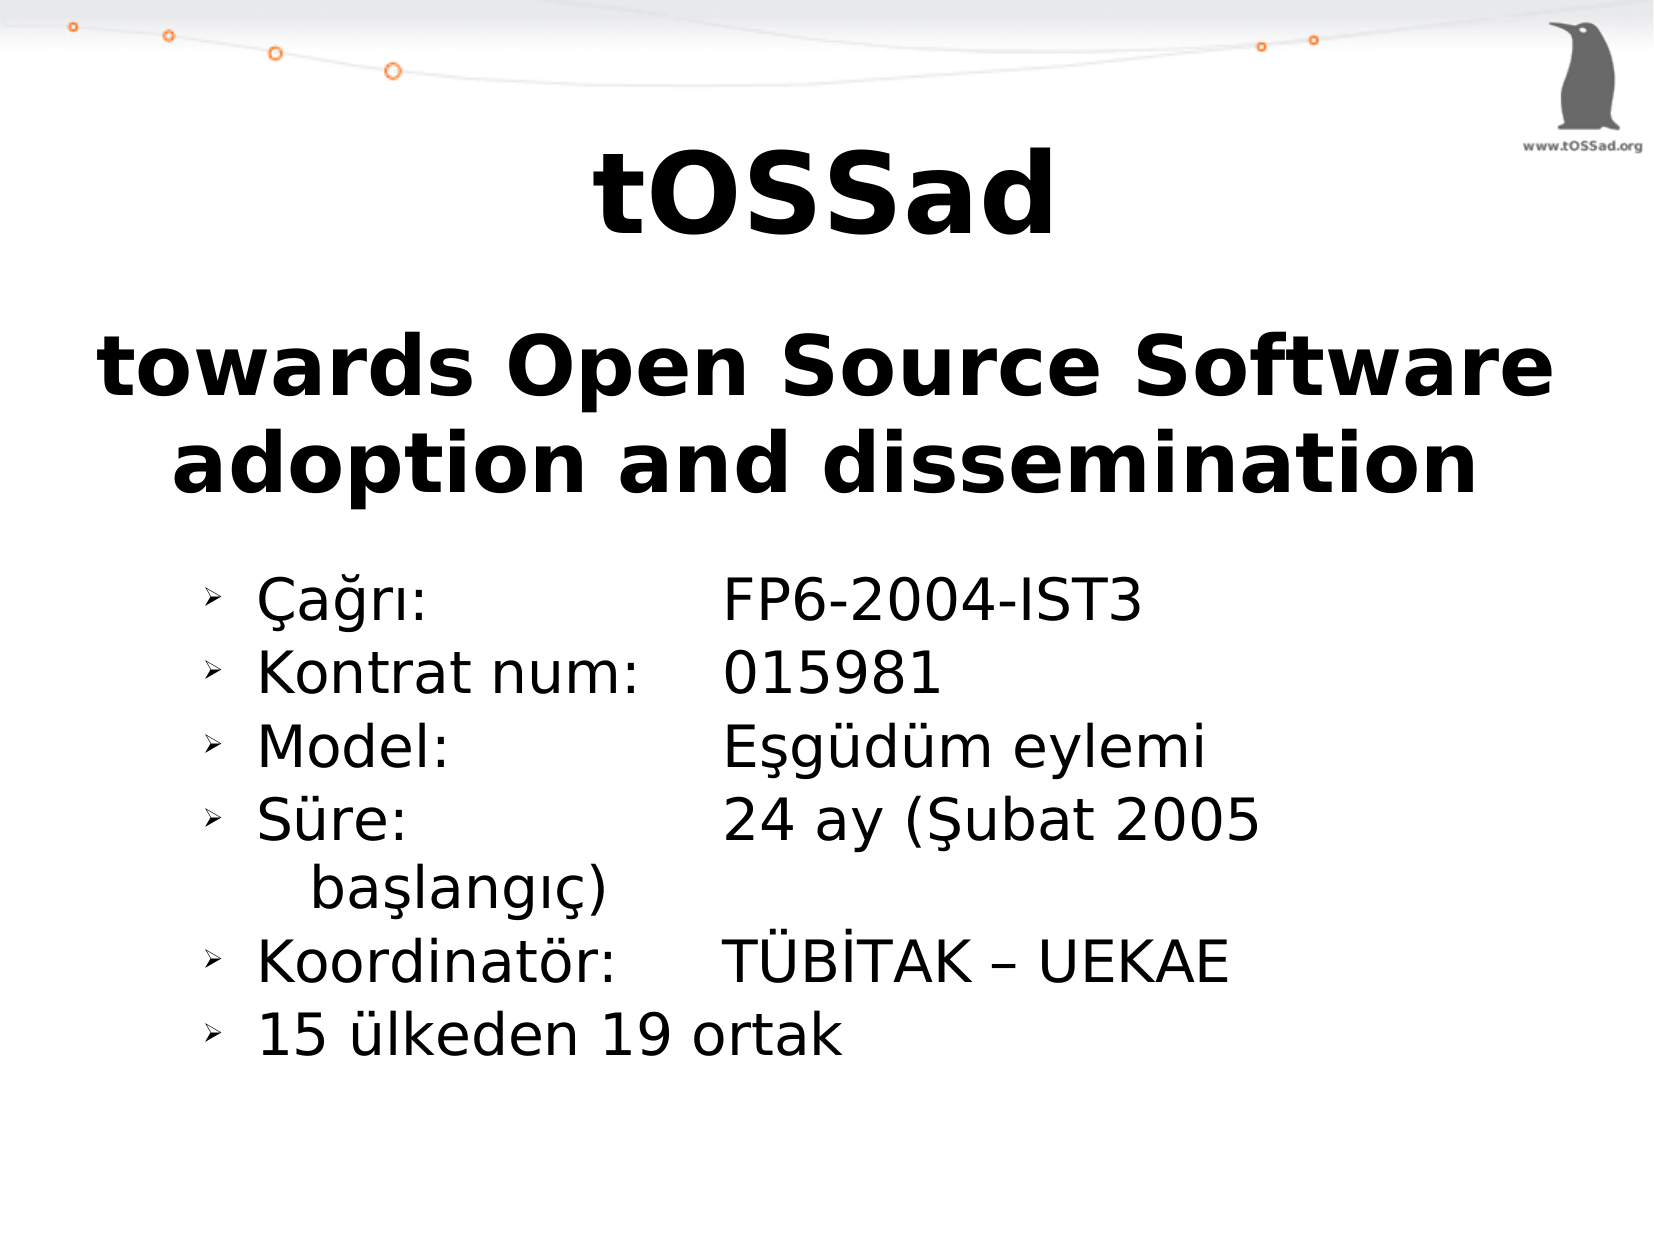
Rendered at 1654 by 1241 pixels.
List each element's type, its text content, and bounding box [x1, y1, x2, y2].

picture [0, 0, 1654, 157]
title tOSSad towards Open Source Software adoption and dissemination [92, 110, 1561, 531]
subtitle Çağrı: FP6-2004-IST3 Kontrat num: 015981 Model: Eşgüdüm eylemi Süre: 24 ay (Şubat 2005 başlangıç) Koordinatör: TÜBİTAK – UEKAE 15 ülkeden 19 ortak [191, 562, 1534, 1073]
